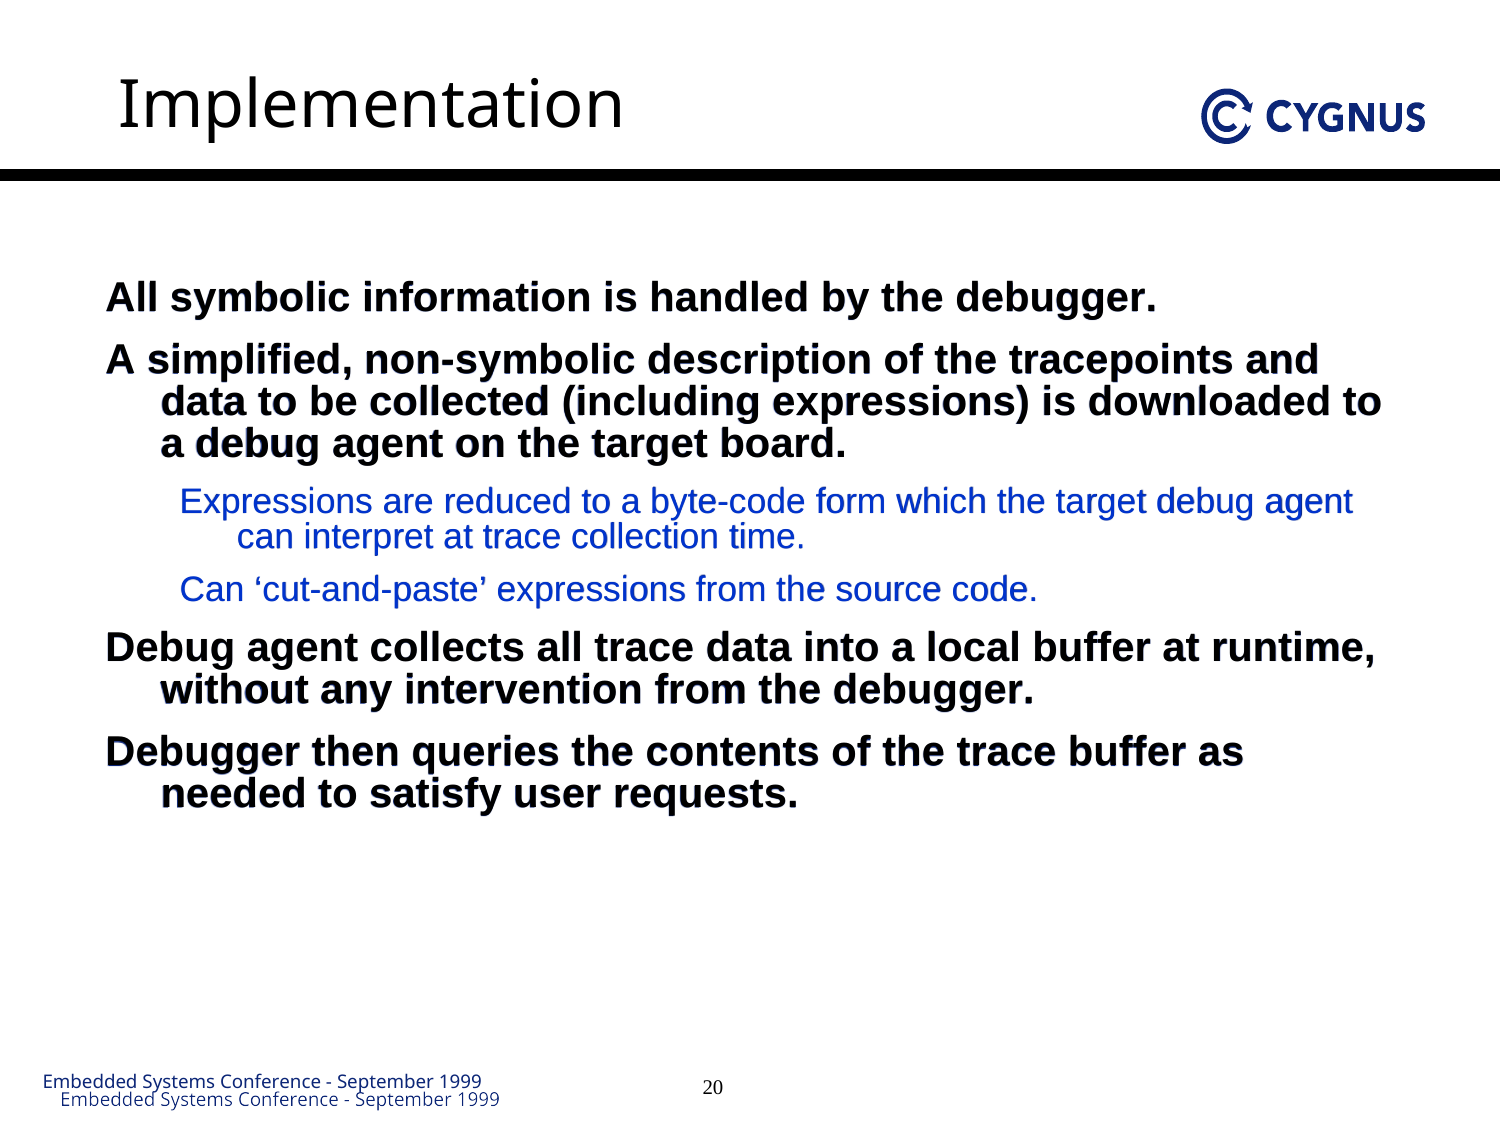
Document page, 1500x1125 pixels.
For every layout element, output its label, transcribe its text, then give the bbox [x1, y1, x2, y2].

title Implementation [118, 62, 1189, 134]
list All symbolic information is handled by the debugger. A simplified, non-symbolic description of the tracepoints and data to be collected (including expressions) is downloaded to a debug agent on the target board. Expressions are reduced to a byte-code form which the target debug agent can interpret at trace collection time. Can ‘cut-and-paste’ expressions from the source code. Debug agent collects all trace data into a local buffer at runtime, without any intervention from the debugger. Debugger then queries the contents of the trace buffer as needed to satisfy user requests. [105, 258, 1395, 836]
